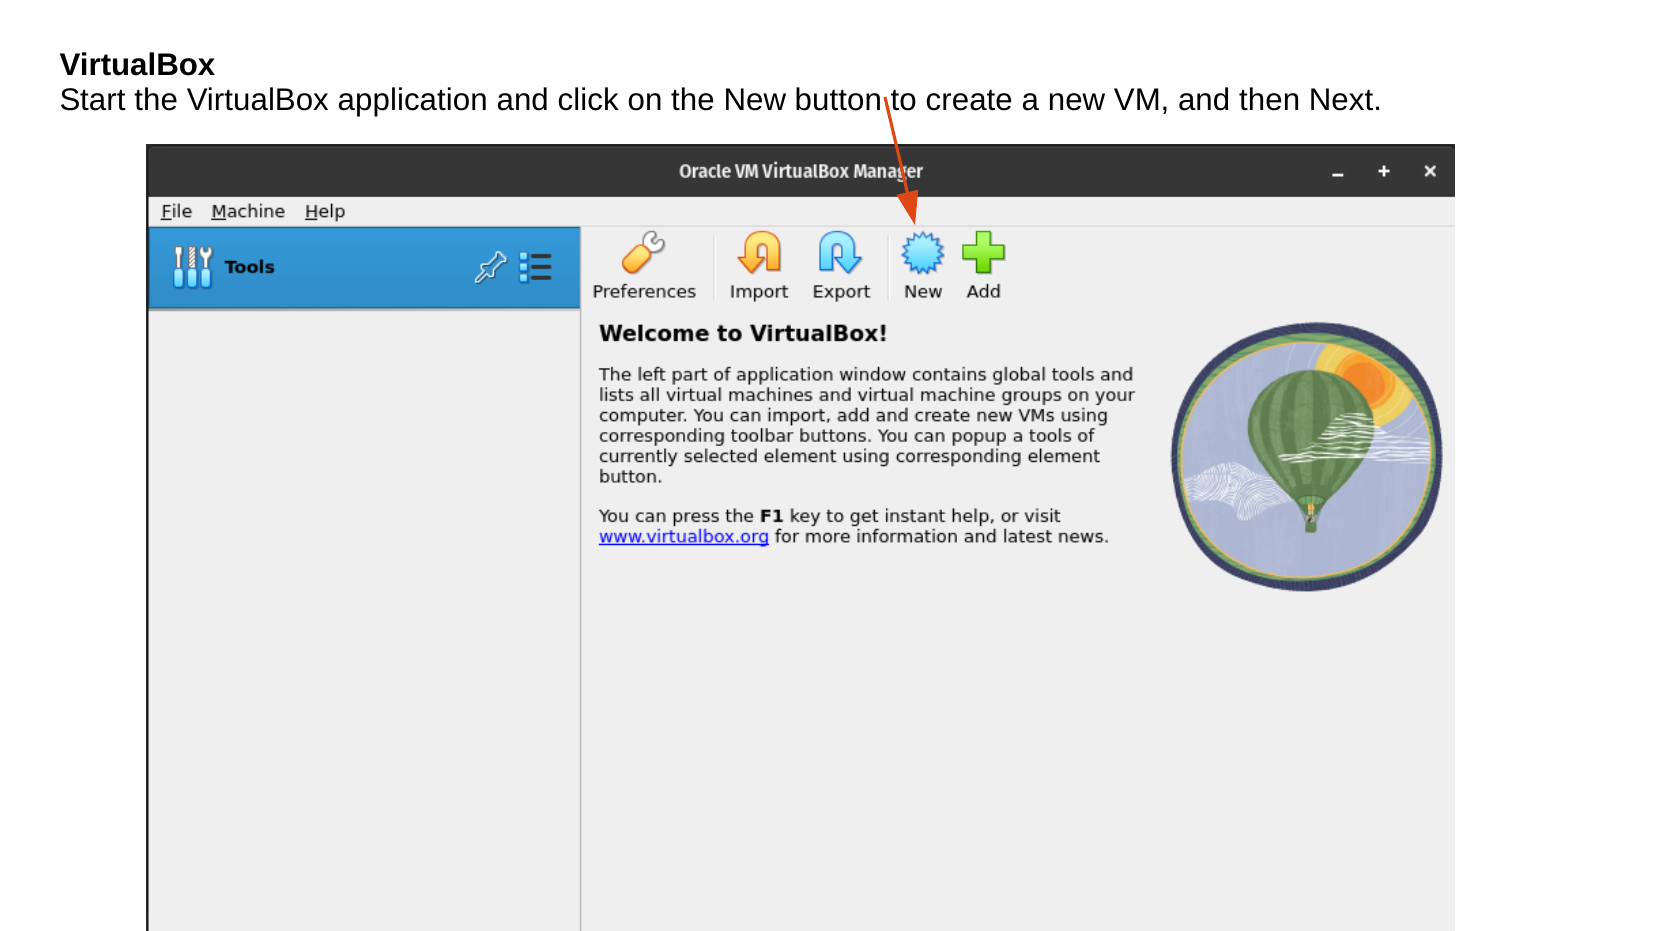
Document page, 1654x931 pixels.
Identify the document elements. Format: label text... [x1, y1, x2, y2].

text_box VirtualBox Start the VirtualBox application and click on the New button to create a new VM, and then Next. [44, 40, 1654, 125]
picture [146, 144, 1455, 931]
